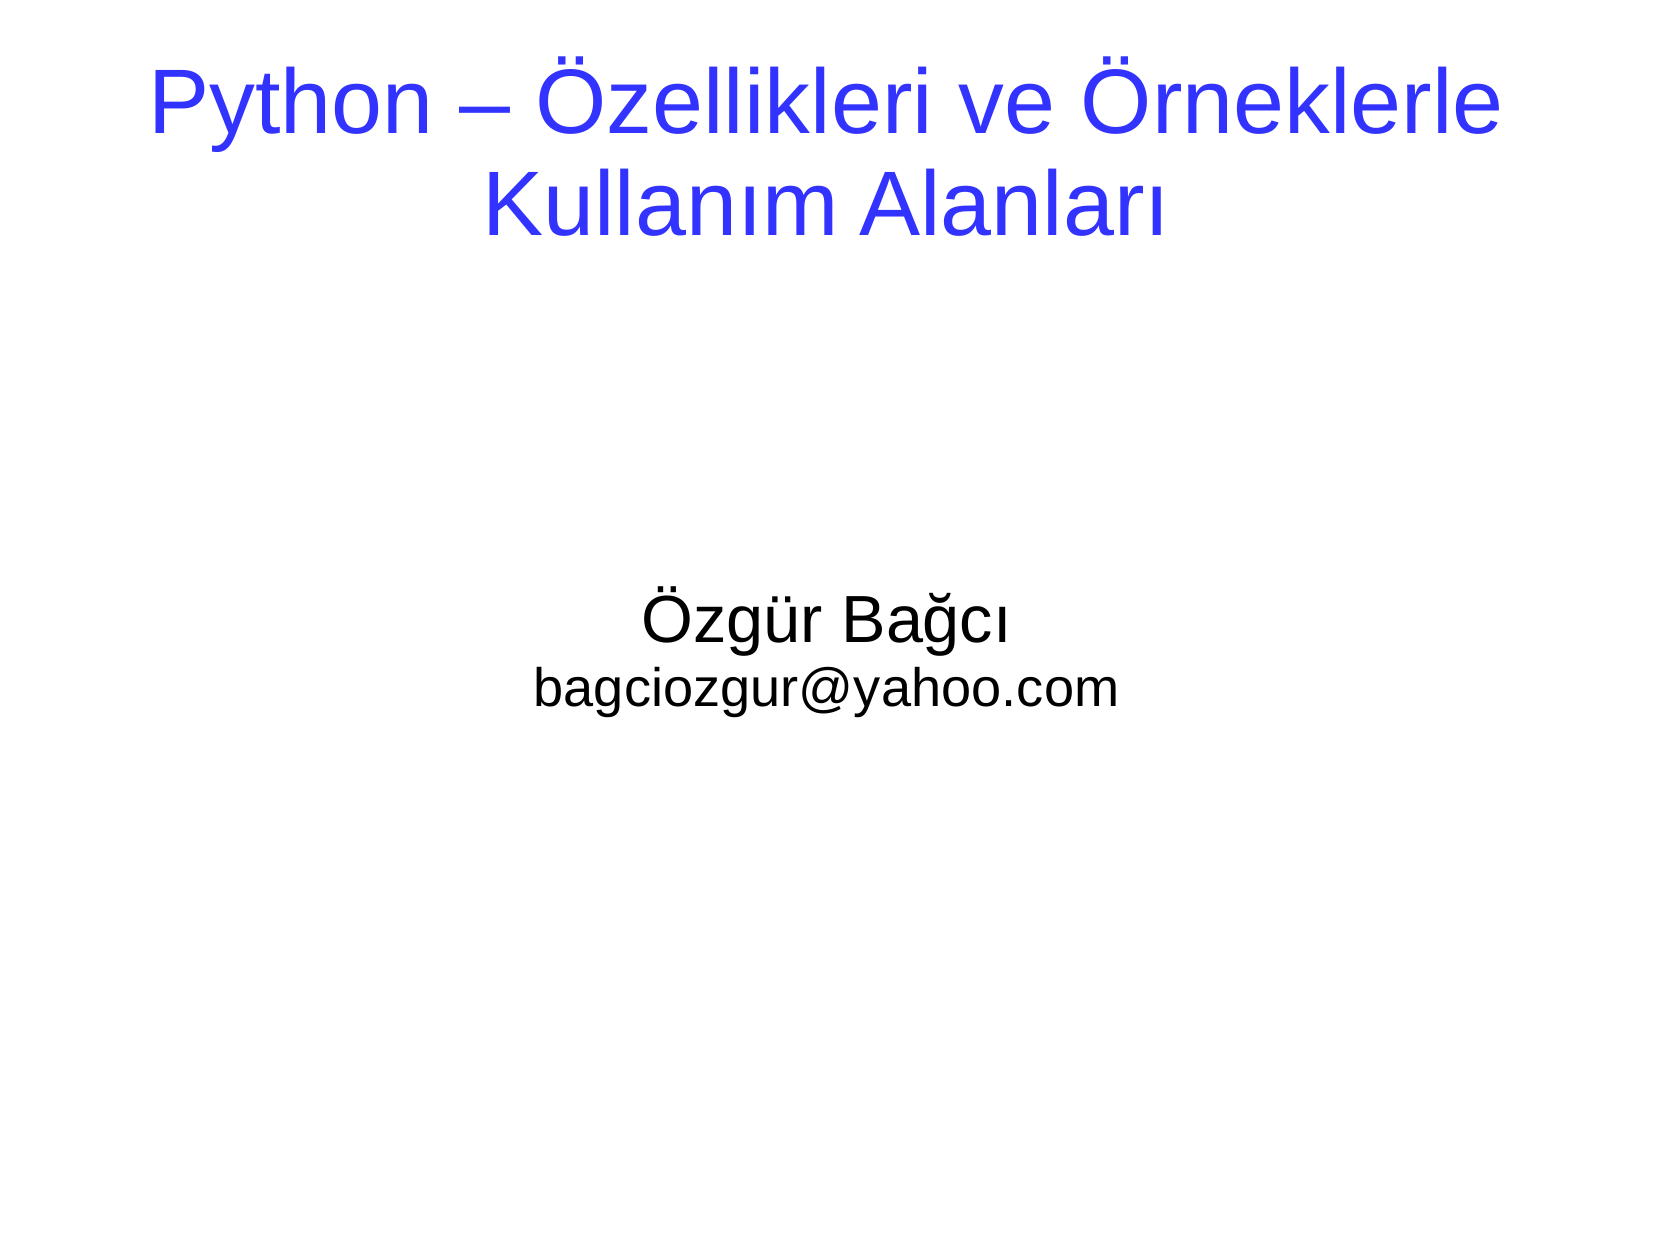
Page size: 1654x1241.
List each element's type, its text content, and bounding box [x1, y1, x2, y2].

title Python – Özellikleri ve Örneklerle Kullanım Alanları [82, 49, 1571, 257]
subtitle Özgür Bağcı bagciozgur@yahoo.com [82, 290, 1571, 1010]
